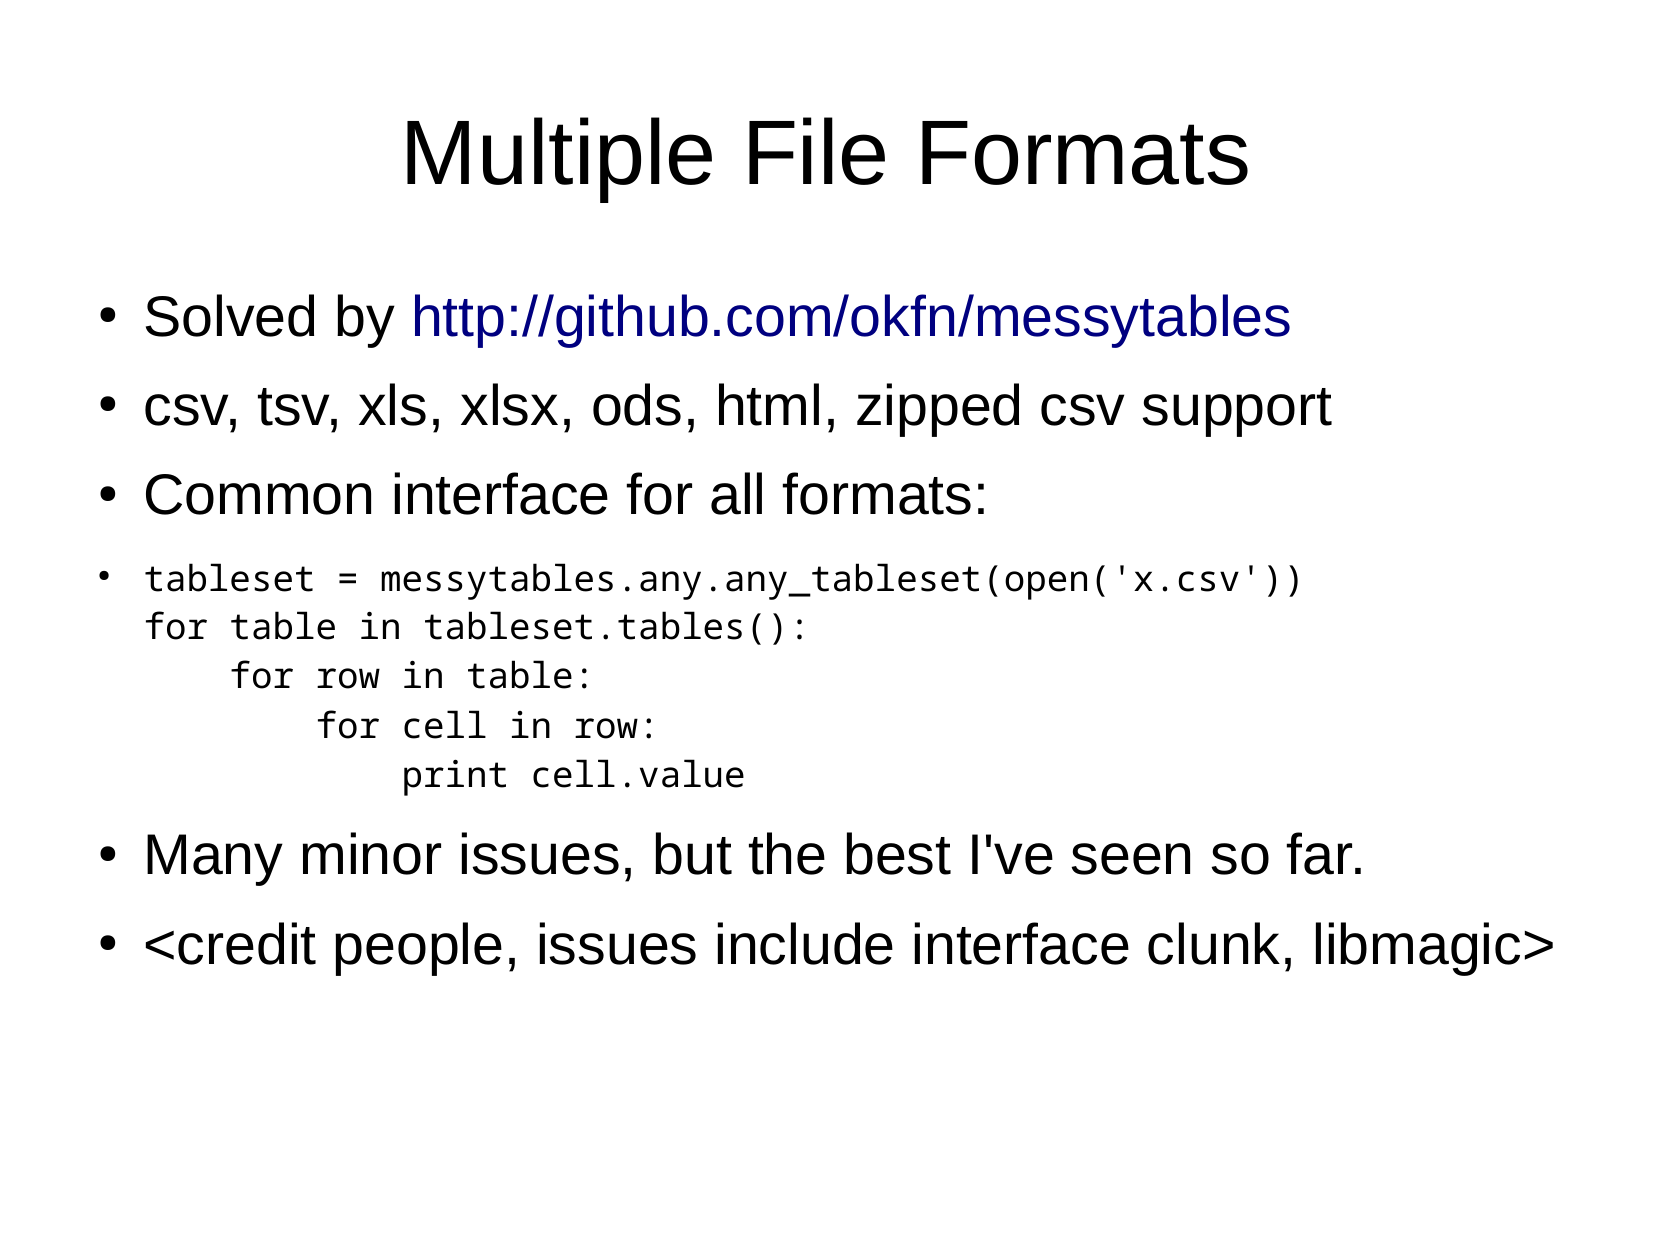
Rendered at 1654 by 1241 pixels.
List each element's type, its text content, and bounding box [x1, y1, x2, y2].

list Solved by http://github.com/okfn/messytables csv, tsv, xls, xlsx, ods, html, zipped csv support Common interface for all formats: tableset = messytables.any.any_tableset(open('x.csv')) for table in tableset.tables(): for row in table: for cell in row: print cell.value Many minor issues, but the best I've seen so far. <credit people, issues include interface clunk, libmagic> [82, 284, 1571, 1004]
title Multiple File Formats [82, 49, 1571, 257]
